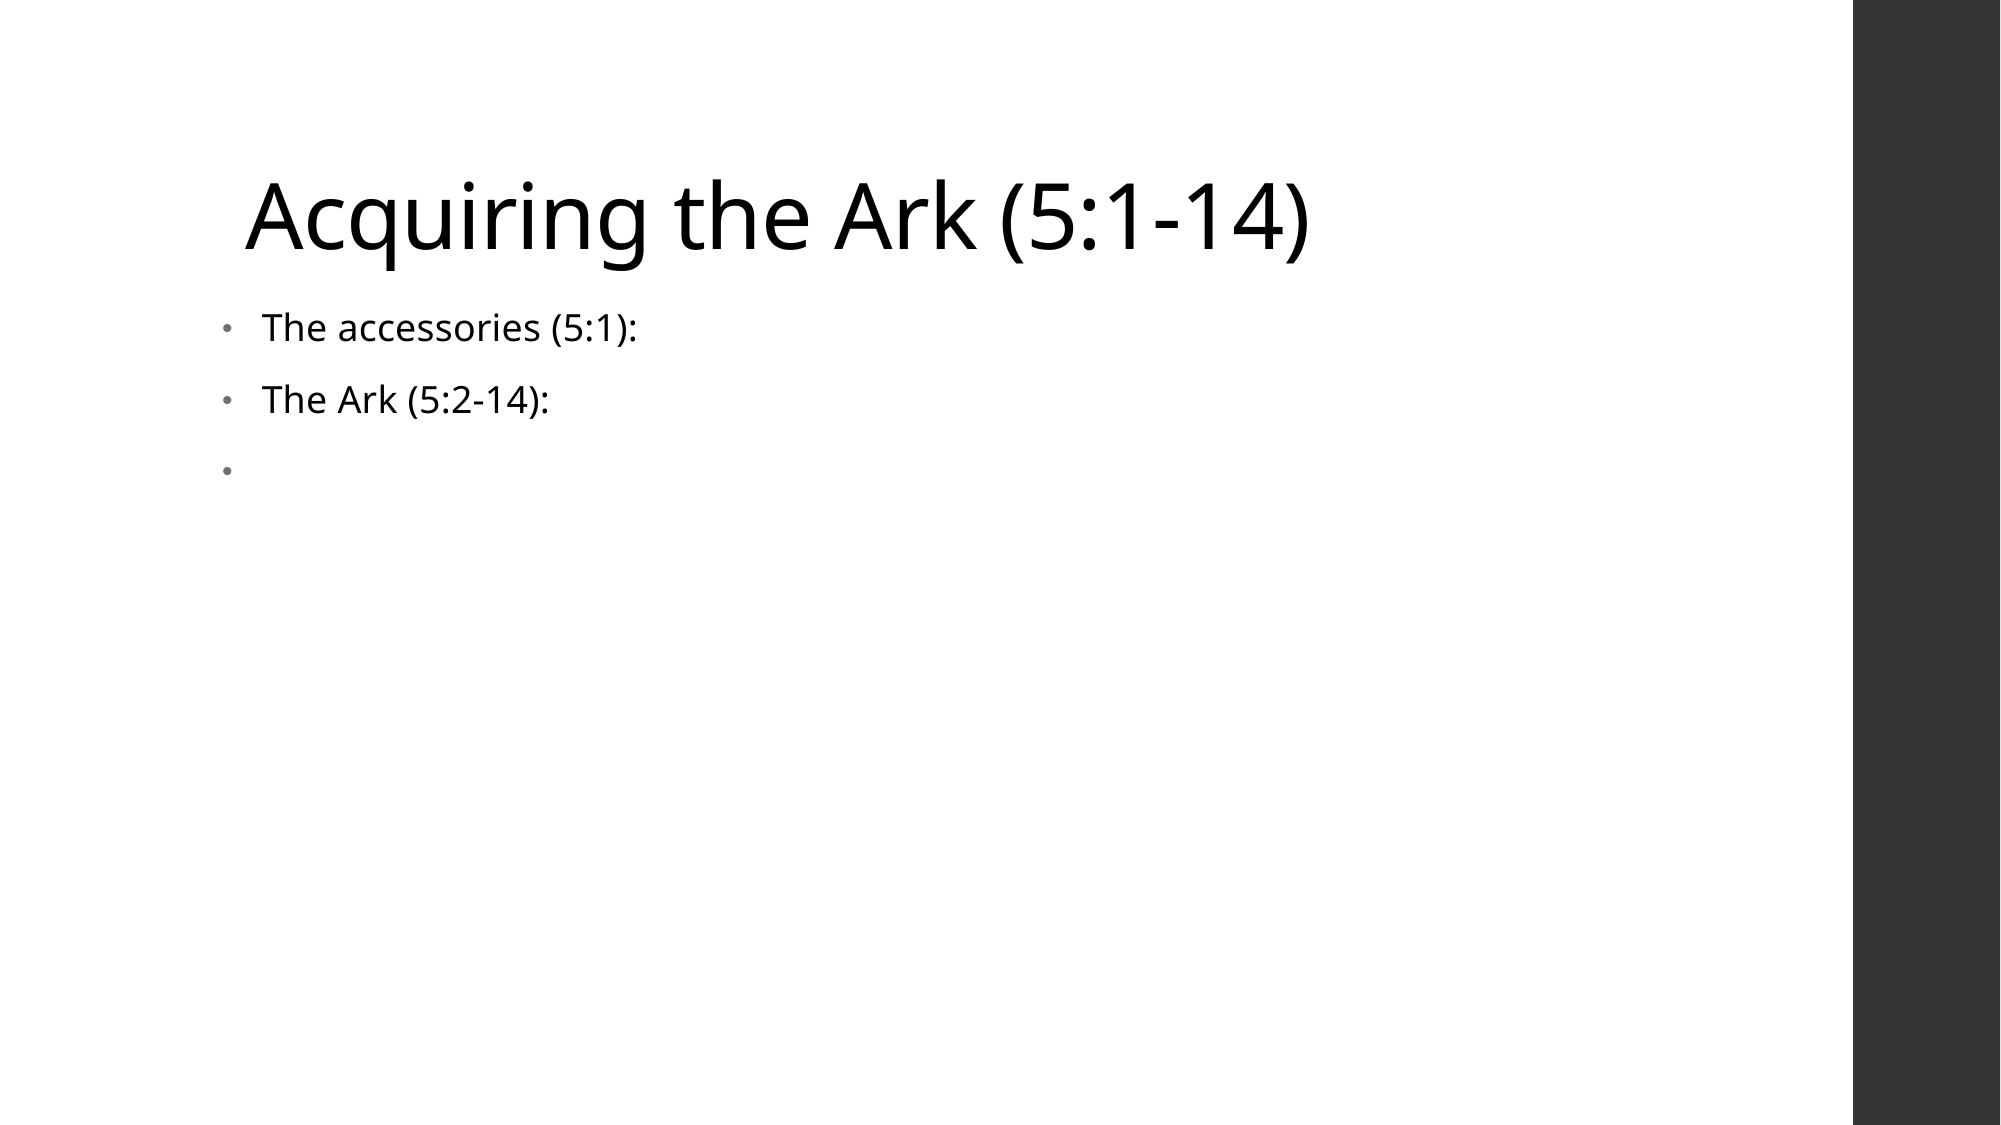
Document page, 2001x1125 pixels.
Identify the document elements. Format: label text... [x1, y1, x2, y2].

list The accessories (5:1): The Ark (5:2-14): [206, 299, 1617, 1014]
title Acquiring the Ark (5:1-14) [206, 60, 1797, 278]
